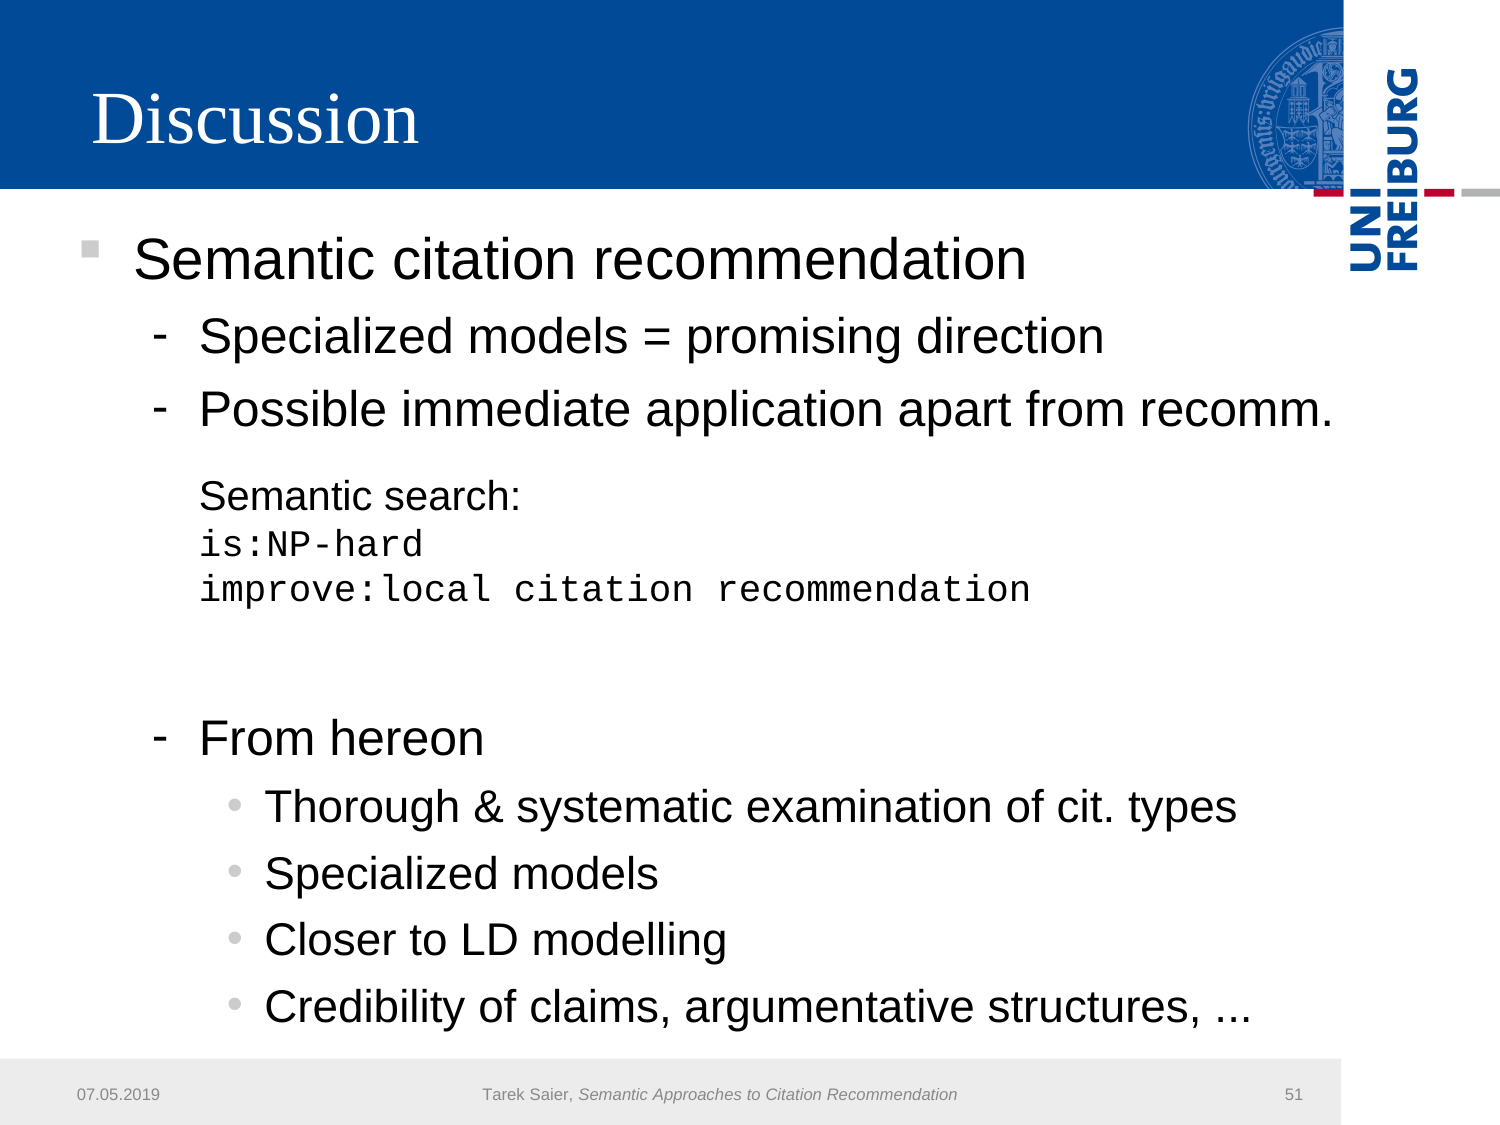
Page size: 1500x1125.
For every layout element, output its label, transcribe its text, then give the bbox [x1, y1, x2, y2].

title Discussion [76, 49, 1235, 178]
list Semantic citation recommendation Specialized models = promising direction Possible immediate application apart from recomm. Semantic search: is:NP-hard improve:local citation recommendation From hereon Thorough & systematic examination of cit. types Specialized models Closer to LD modelling Credibility of claims, argumentative structures, ... [76, 221, 1388, 1099]
picture [0, 0, 1500, 271]
